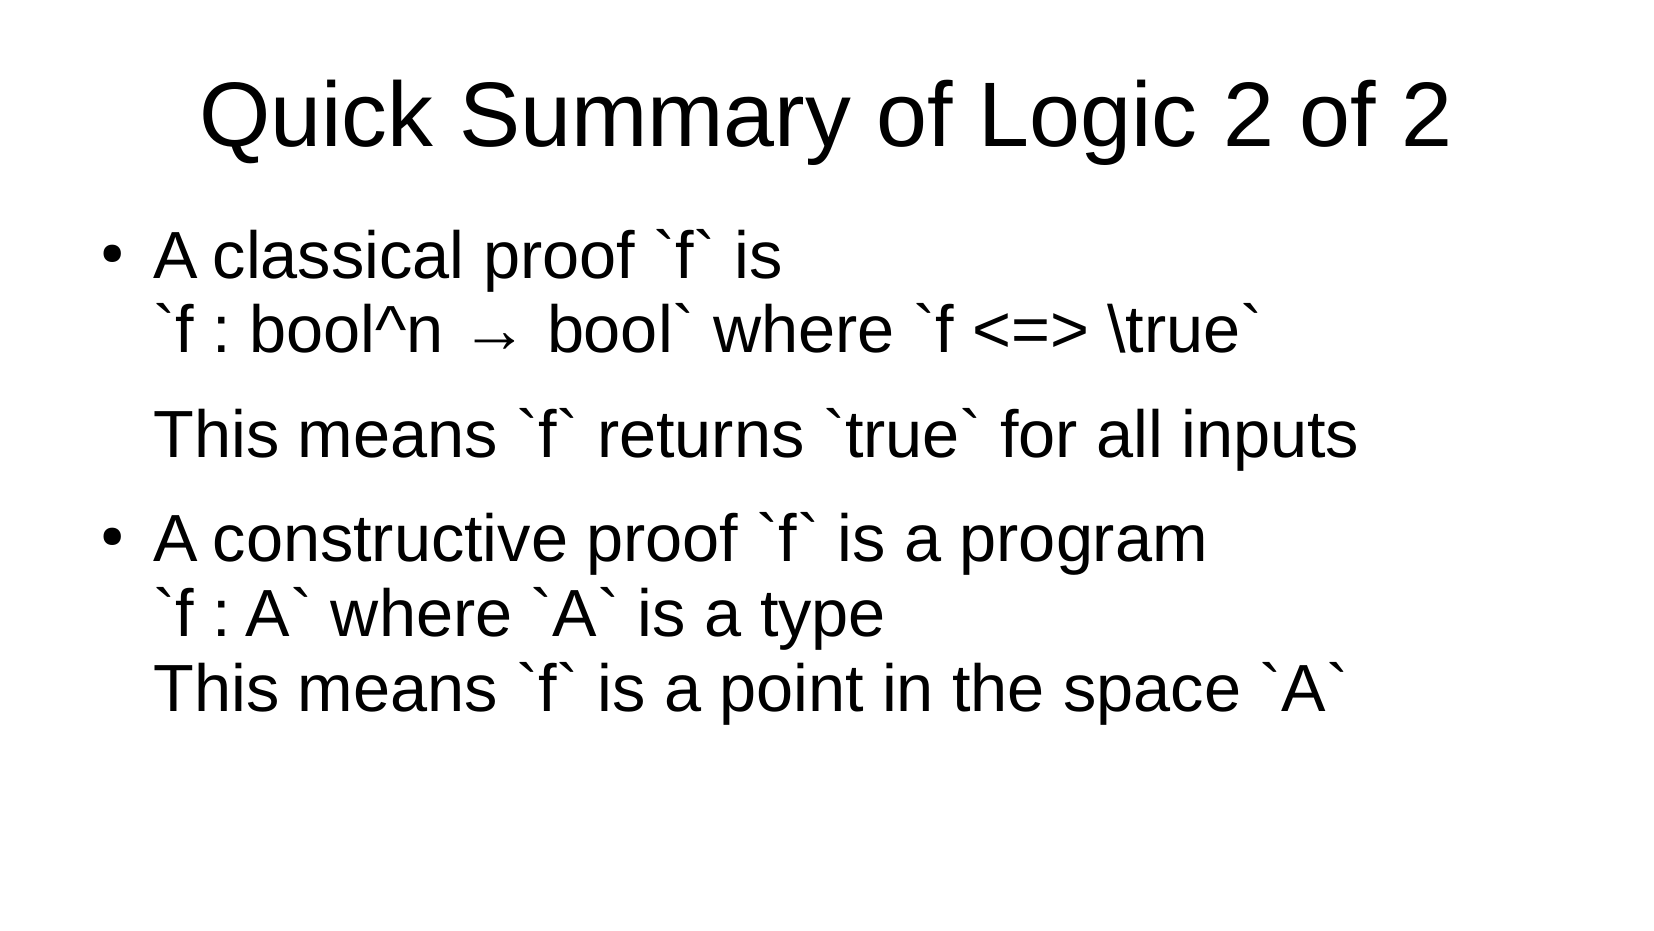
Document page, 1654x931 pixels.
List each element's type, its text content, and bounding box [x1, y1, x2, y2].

title Quick Summary of Logic 2 of 2 [82, 37, 1571, 193]
list A classical proof `f` is `f : bool^n → bool` where `f <=> \true` This means `f` returns `true` for all inputs A constructive proof `f` is a program `f : A` where `A` is a type This means `f` is a point in the space `A` [82, 217, 1571, 758]
